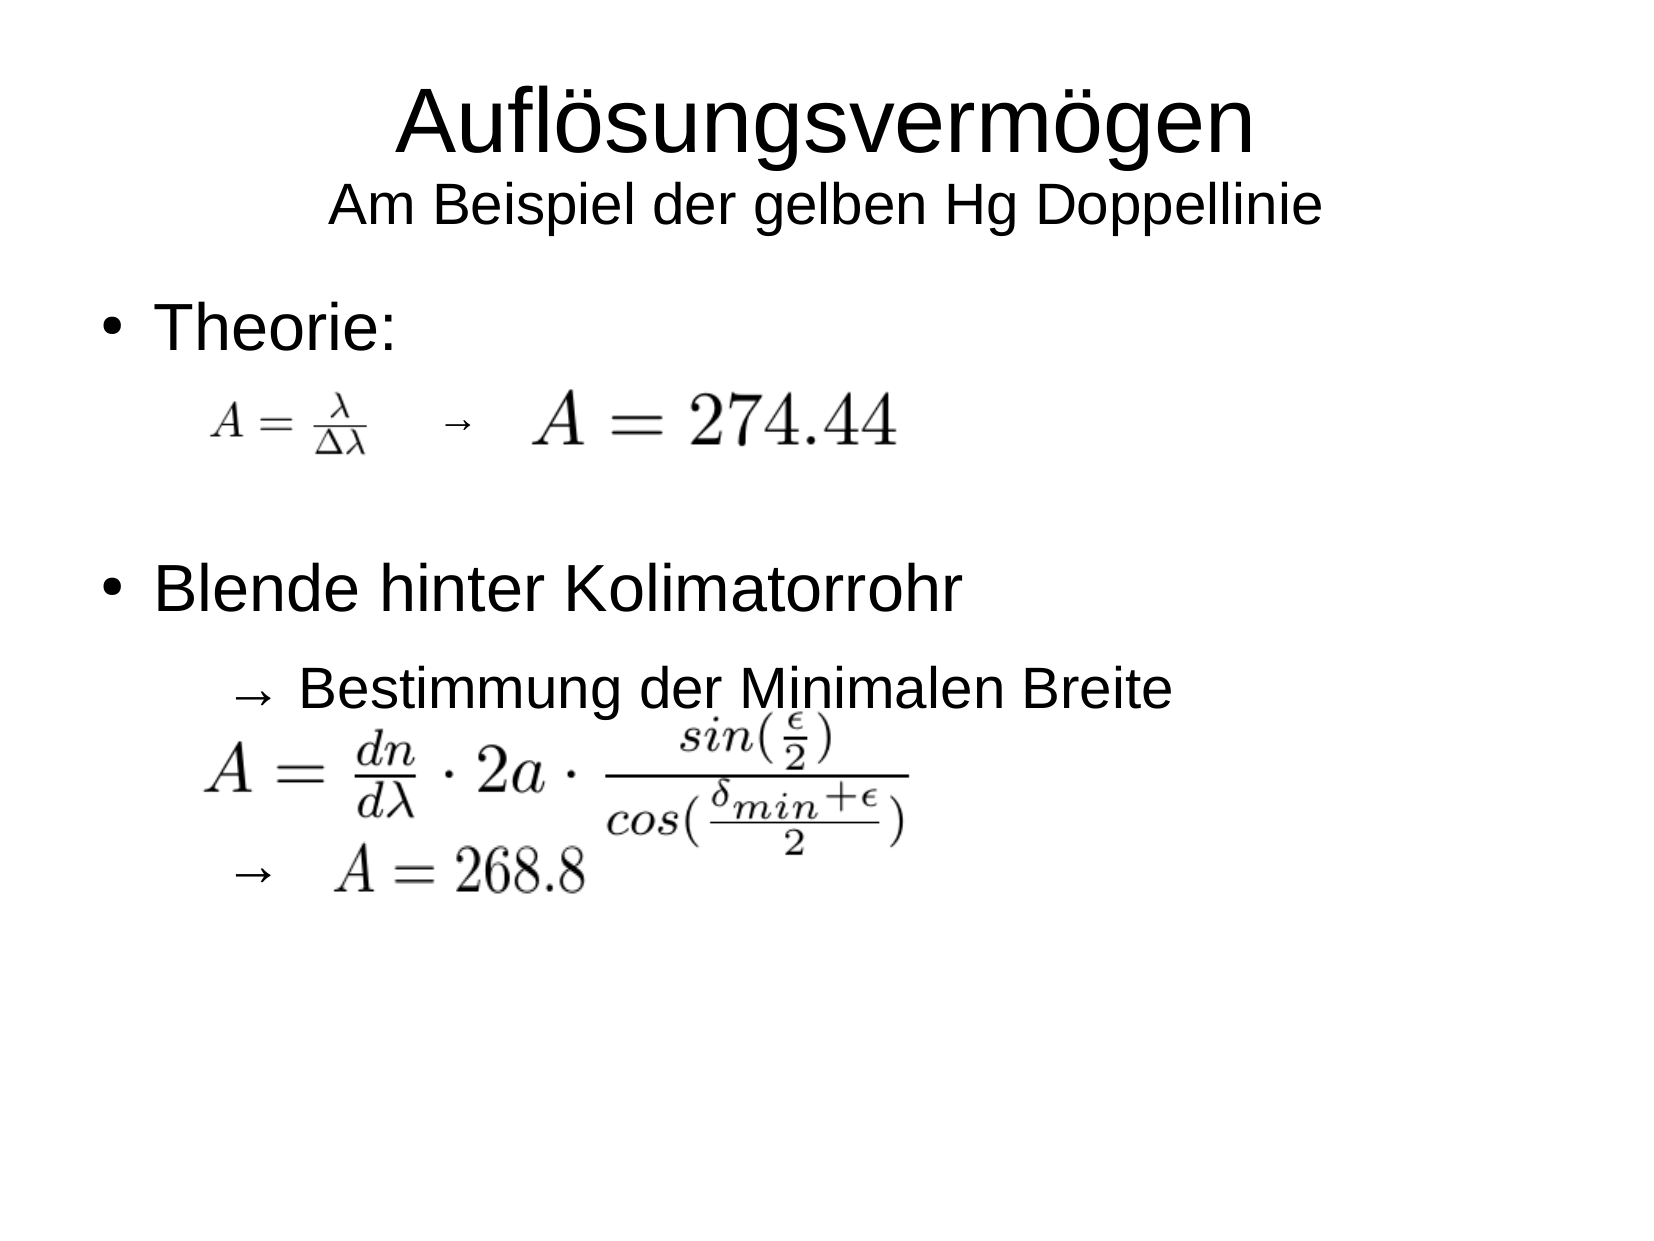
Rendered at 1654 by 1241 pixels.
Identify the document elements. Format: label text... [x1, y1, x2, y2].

list Theorie: → Blende hinter Kolimatorrohr → Bestimmung der Minimalen Breite → [82, 290, 1571, 1109]
picture [331, 838, 591, 898]
picture [531, 389, 898, 459]
picture [206, 389, 378, 459]
title Auflösungsvermögen Am Beispiel der gelben Hg Doppellinie [82, 49, 1571, 257]
